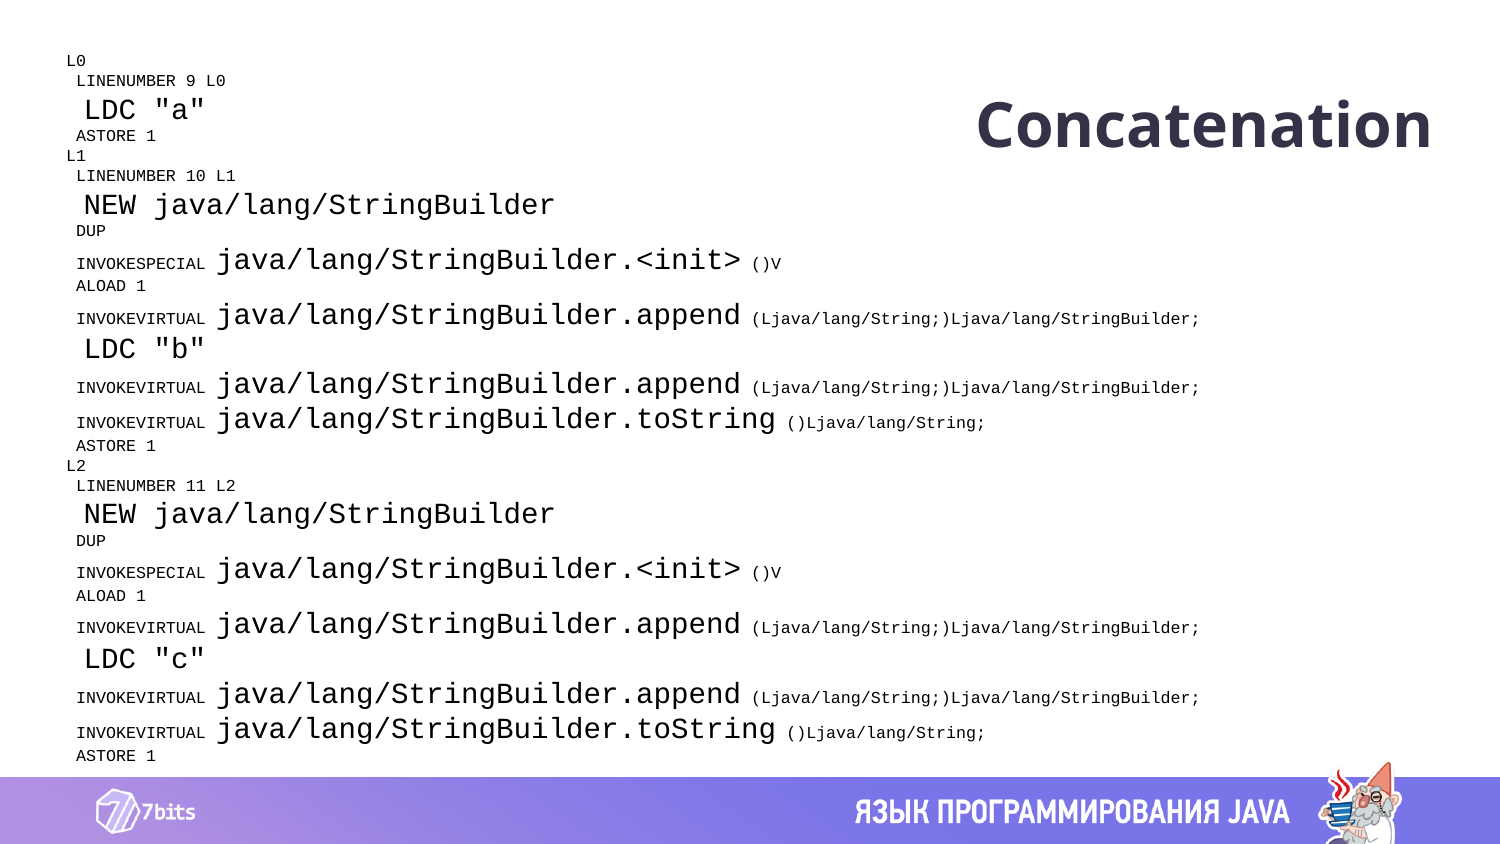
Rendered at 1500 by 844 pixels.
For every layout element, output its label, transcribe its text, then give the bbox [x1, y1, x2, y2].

picture [0, 717, 1500, 844]
list L0 LINENUMBER 9 L0 LDC "a" ASTORE 1 L1 LINENUMBER 10 L1 NEW java/lang/StringBuilder DUP INVOKESPECIAL java/lang/StringBuilder.<init> ()V ALOAD 1 INVOKEVIRTUAL java/lang/StringBuilder.append (Ljava/lang/String;)Ljava/lang/StringBuilder; LDC "b" INVOKEVIRTUAL java/lang/StringBuilder.append (Ljava/lang/String;)Ljava/lang/StringBuilder; INVOKEVIRTUAL java/lang/StringBuilder.toString ()Ljava/lang/String; ASTORE 1 L2 LINENUMBER 11 L2 NEW java/lang/StringBuilder DUP INVOKESPECIAL java/lang/StringBuilder.<init> ()V ALOAD 1 INVOKEVIRTUAL java/lang/StringBuilder.append (Ljava/lang/String;)Ljava/lang/StringBuilder; LDC "c" INVOKEVIRTUAL java/lang/StringBuilder.append (Ljava/lang/String;)Ljava/lang/StringBuilder; INVOKEVIRTUAL java/lang/StringBuilder.toString ()Ljava/lang/String; ASTORE 1 [51, 164, 1449, 745]
title Concatenation [51, 69, 1449, 164]
list L0 LINENUMBER 9 L0 LDC "a" ASTORE 1 L1 LINENUMBER 10 L1 NEW java/lang/StringBuilder DUP INVOKESPECIAL java/lang/StringBuilder.<init> ()V ALOAD 1 INVOKEVIRTUAL java/lang/StringBuilder.append (Ljava/lang/String;)Ljava/lang/StringBuilder; LDC "b" INVOKEVIRTUAL java/lang/StringBuilder.append (Ljava/lang/String;)Ljava/lang/StringBuilder; INVOKEVIRTUAL java/lang/StringBuilder.toString ()Ljava/lang/String; ASTORE 1 L2 LINENUMBER 11 L2 NEW java/lang/StringBuilder DUP INVOKESPECIAL java/lang/StringBuilder.<init> ()V ALOAD 1 INVOKEVIRTUAL java/lang/StringBuilder.append (Ljava/lang/String;)Ljava/lang/StringBuilder; LDC "c" INVOKEVIRTUAL java/lang/StringBuilder.append (Ljava/lang/String;)Ljava/lang/StringBuilder; INVOKEVIRTUAL java/lang/StringBuilder.toString ()Ljava/lang/String; ASTORE 1 [51, 35, 1449, 69]
